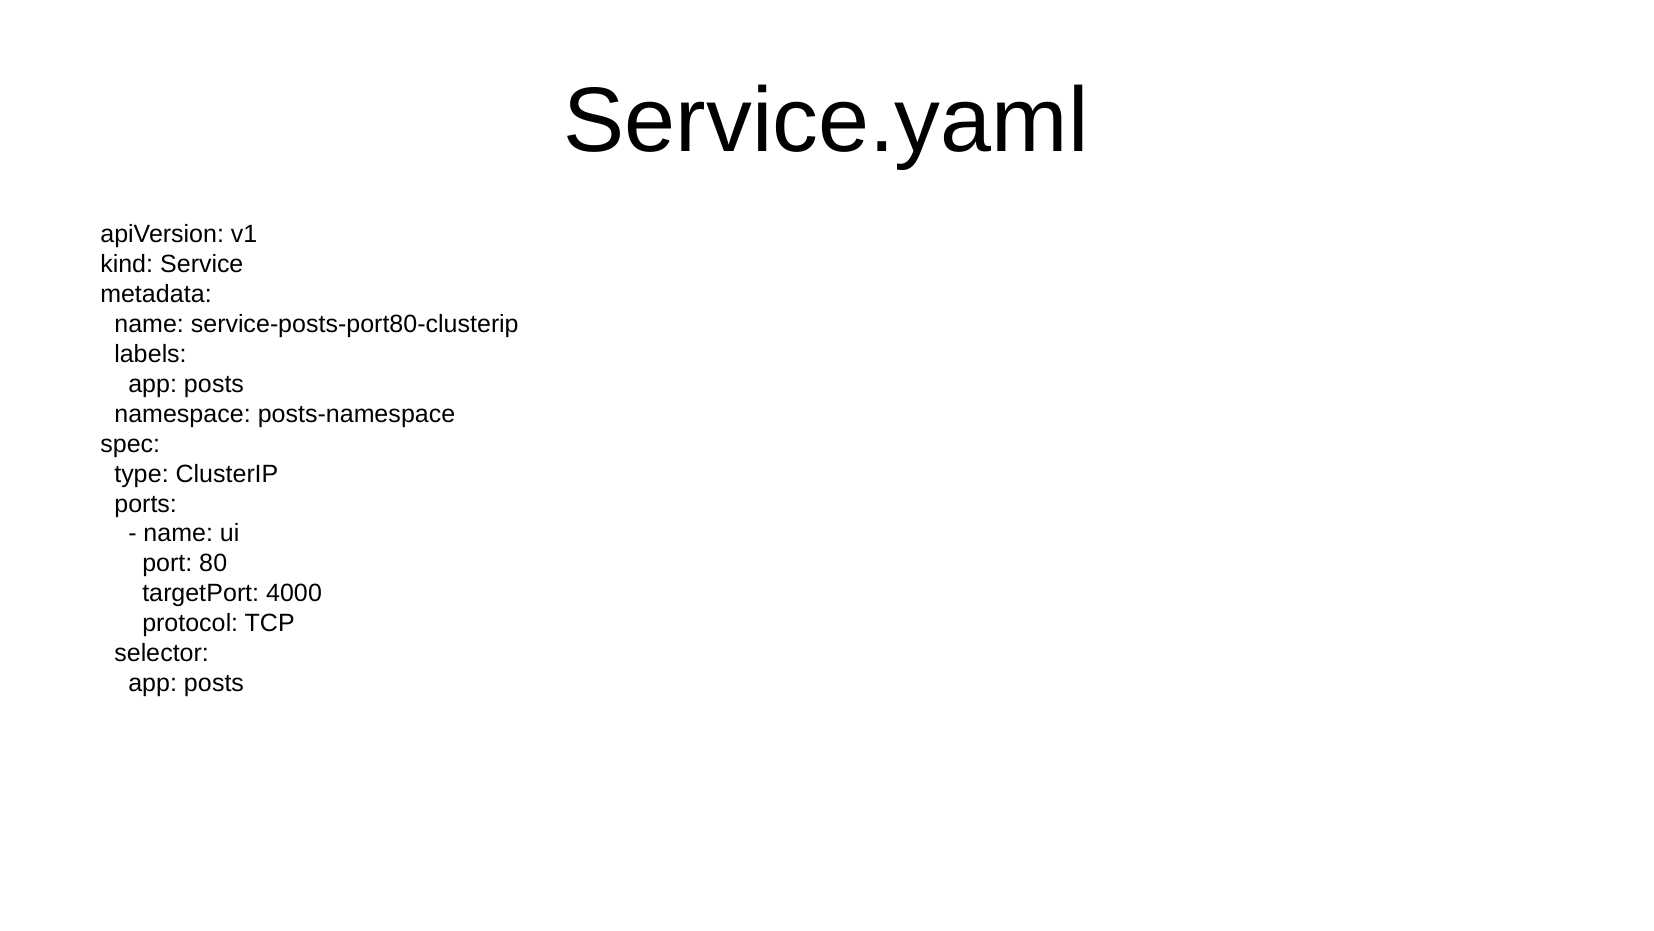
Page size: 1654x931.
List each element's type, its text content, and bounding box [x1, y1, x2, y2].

text_box Service.yaml [82, 36, 1571, 193]
text_box apiVersion: v1 kind: Service metadata: name: service-posts-port80-clusterip labels: app: posts namespace: posts-namespace spec: type: ClusterIP ports: - name: ui port: 80 targetPort: 4000 protocol: TCP selector: app: posts [82, 217, 1571, 757]
